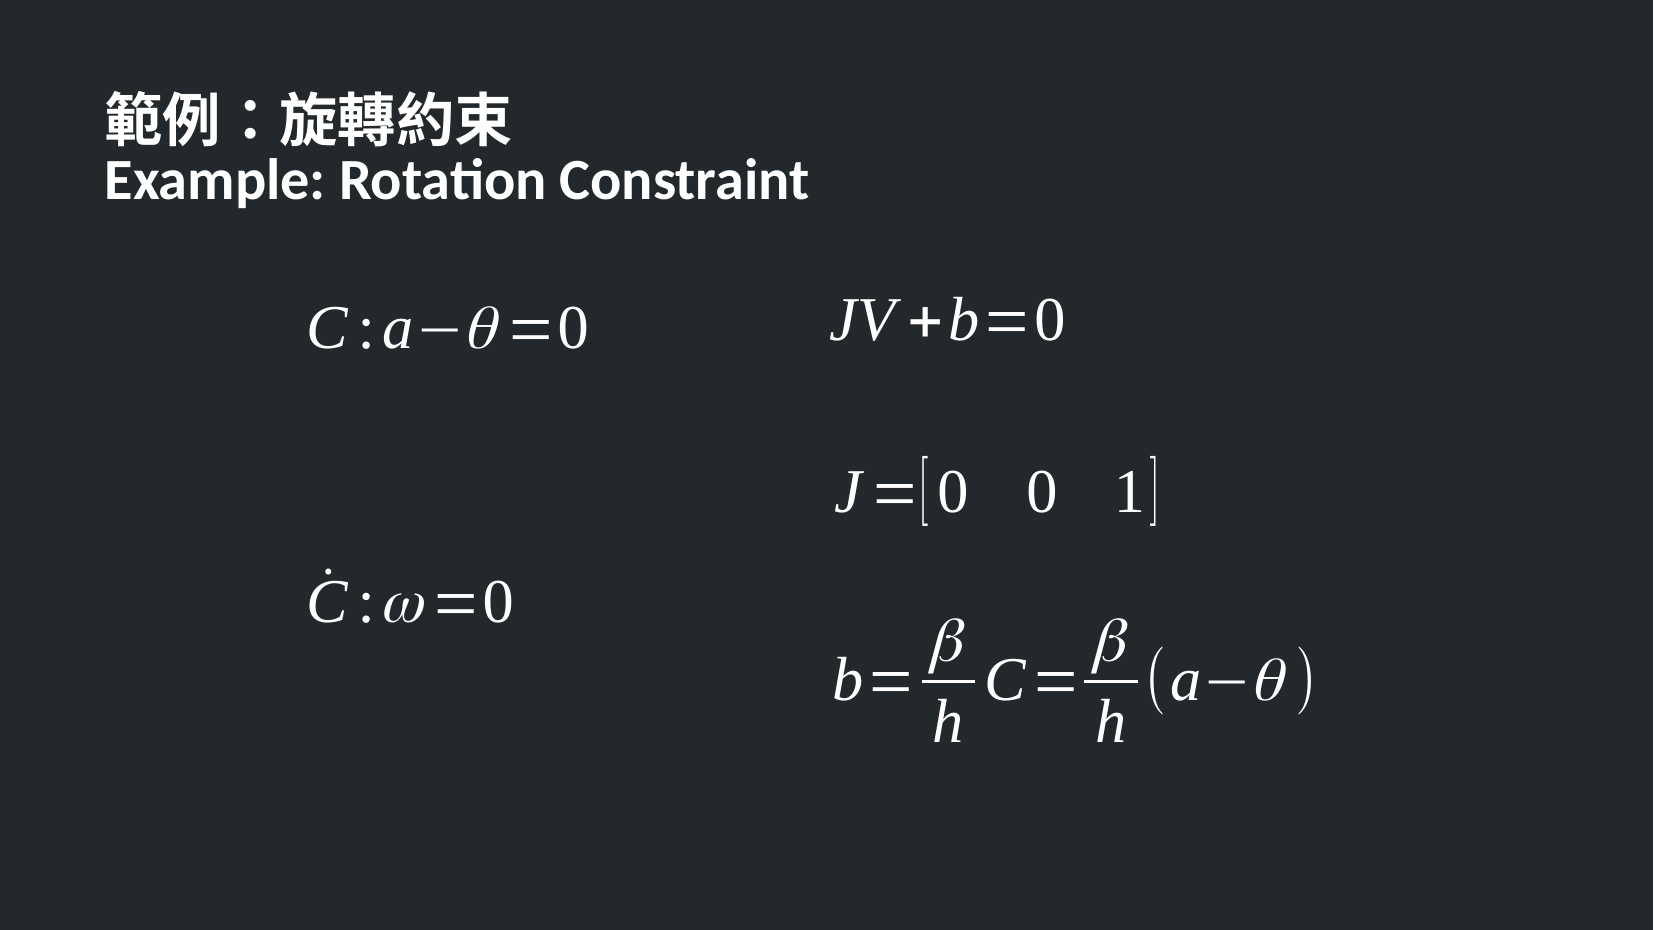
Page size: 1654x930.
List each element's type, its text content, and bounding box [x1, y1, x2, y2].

chart [299, 566, 521, 637]
chart [826, 616, 1323, 757]
chart [826, 453, 1169, 531]
chart [299, 292, 597, 362]
text_box 範例：旋轉約束 Example: Rotation Constraint [90, 90, 1381, 239]
chart [821, 284, 1073, 354]
